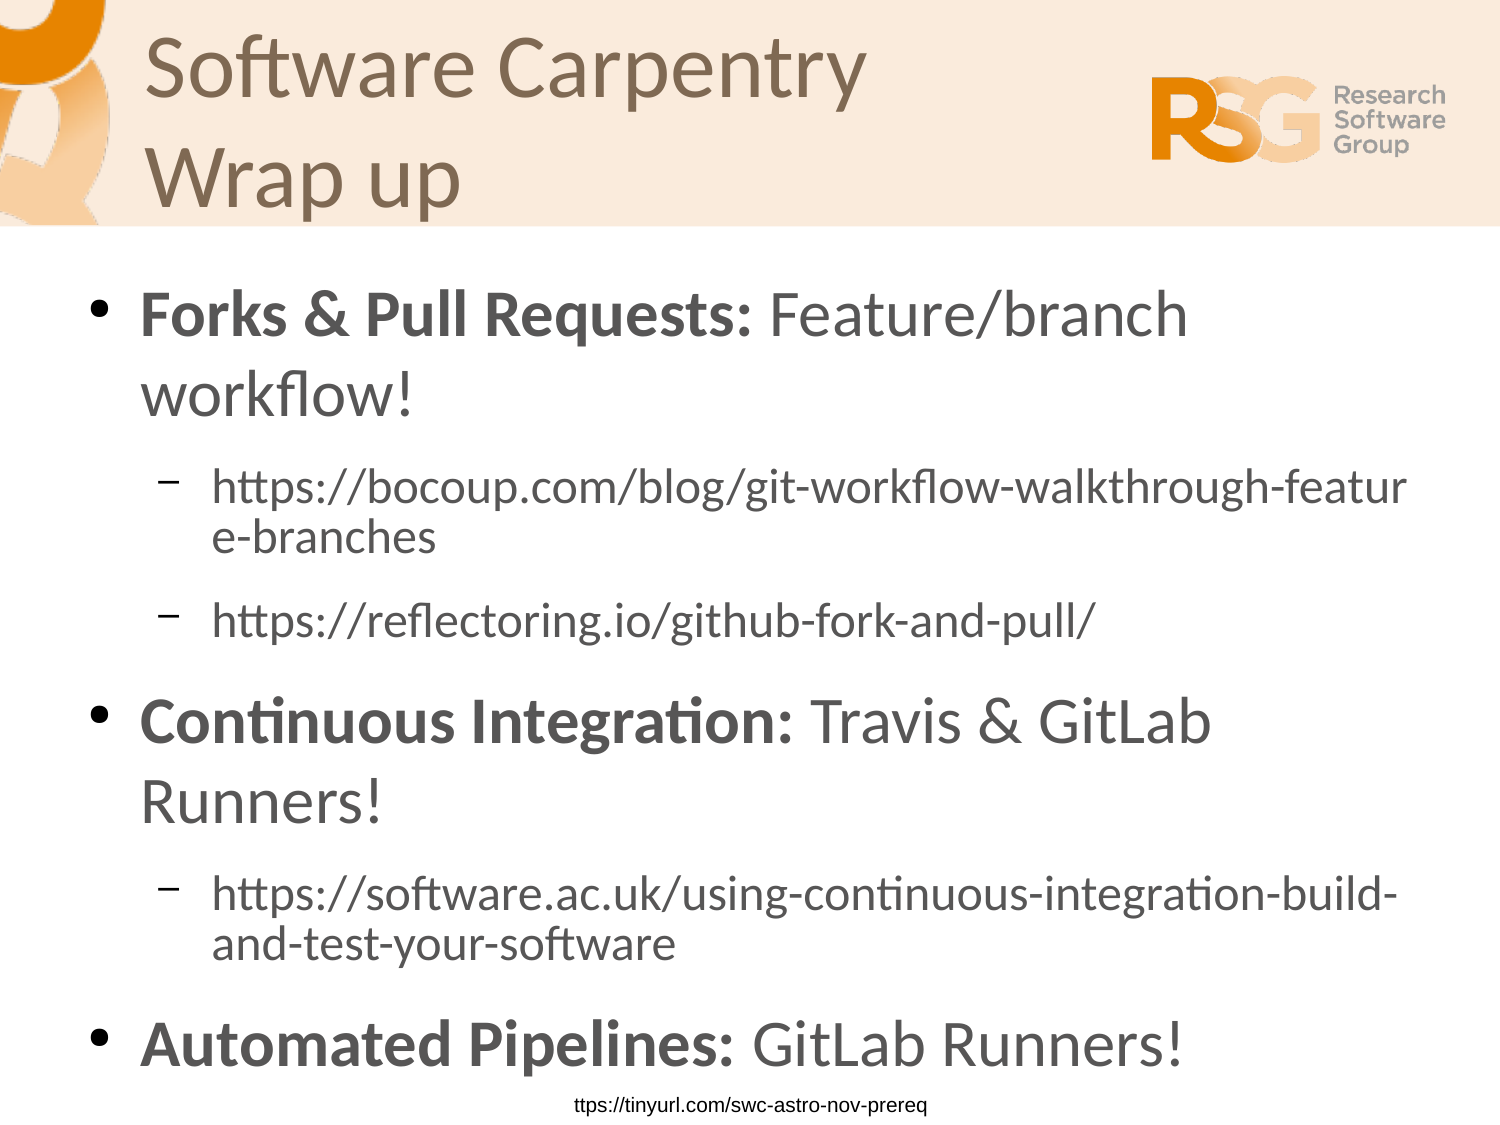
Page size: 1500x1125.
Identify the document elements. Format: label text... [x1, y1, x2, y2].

picture [0, 0, 113, 225]
list Forks & Pull Requests: Feature/branch workflow! https://bocoup.com/blog/git-workflow-walkthrough-feature-branches https://reflectoring.io/github-fork-and-pull/ Continuous Integration: Travis & GitLab Runners! https://software.ac.uk/using-continuous-integration-build-and-test-your-software Automated Pipelines: GitLab Runners! [54, 262, 1425, 402]
picture [1100, 27, 1497, 212]
text_box ttps://tinyurl.com/swc-astro-nov-prereq [559, 1086, 943, 1125]
title Software Carpentry Wrap up [129, 21, 1128, 210]
